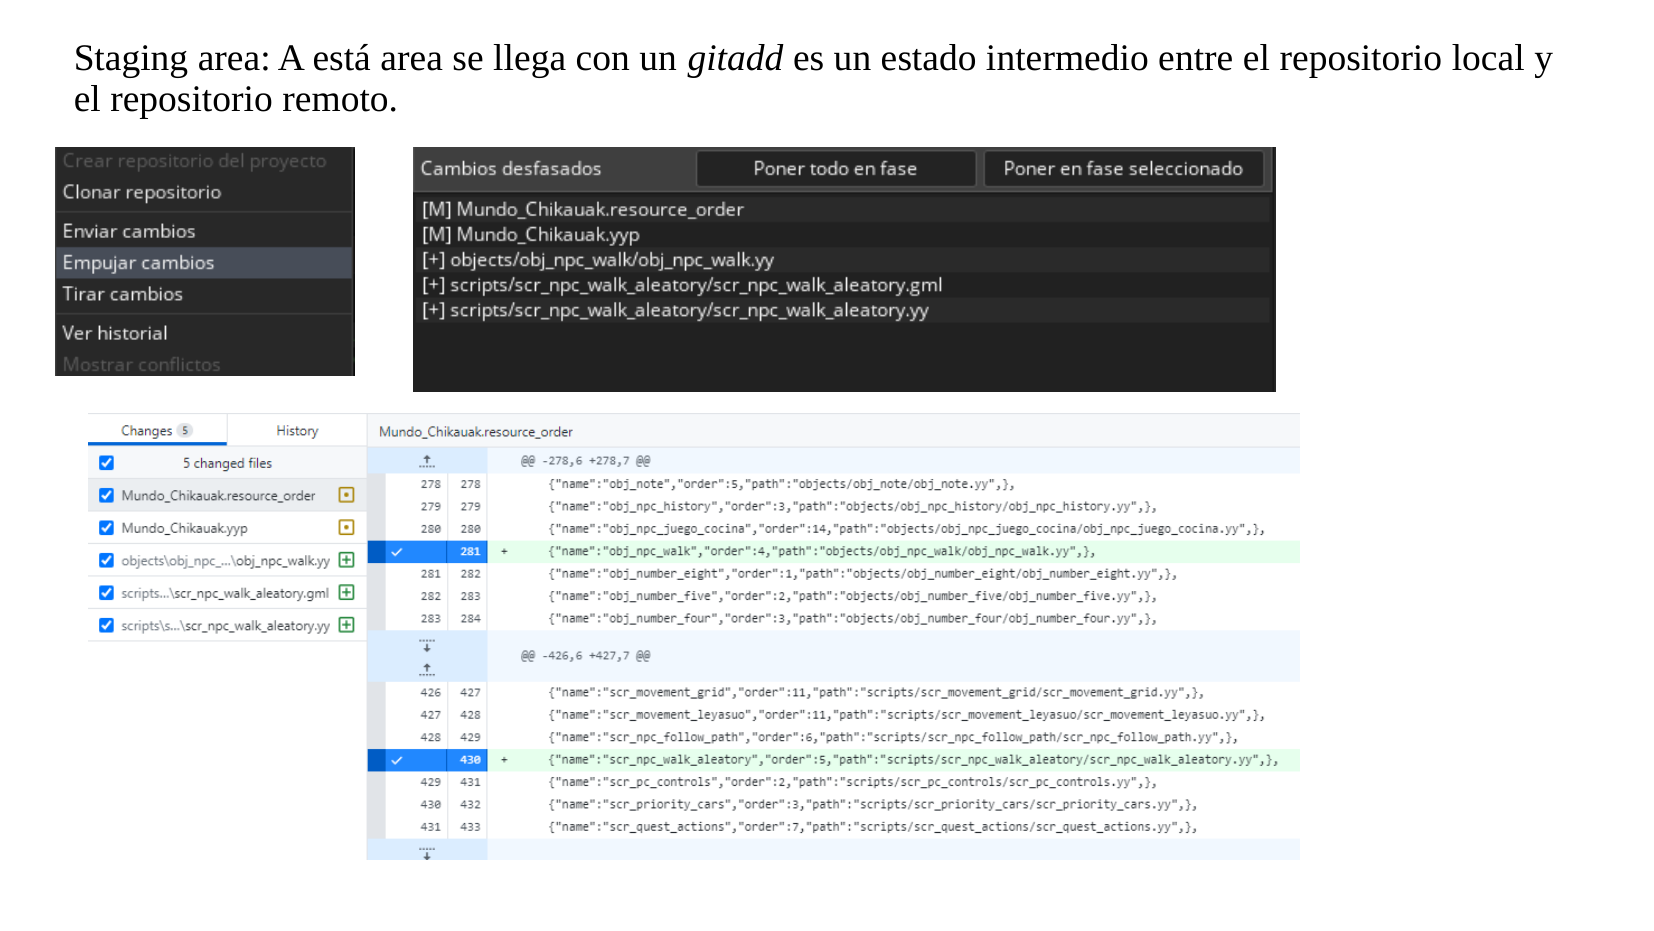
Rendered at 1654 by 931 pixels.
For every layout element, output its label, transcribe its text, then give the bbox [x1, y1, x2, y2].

text_box Staging area: A está area se llega con un gitadd es un estado intermedio entre el repositorio local y el repositorio remoto. [59, 29, 1595, 128]
picture [55, 147, 355, 376]
picture [413, 147, 1276, 392]
picture [88, 413, 1300, 860]
